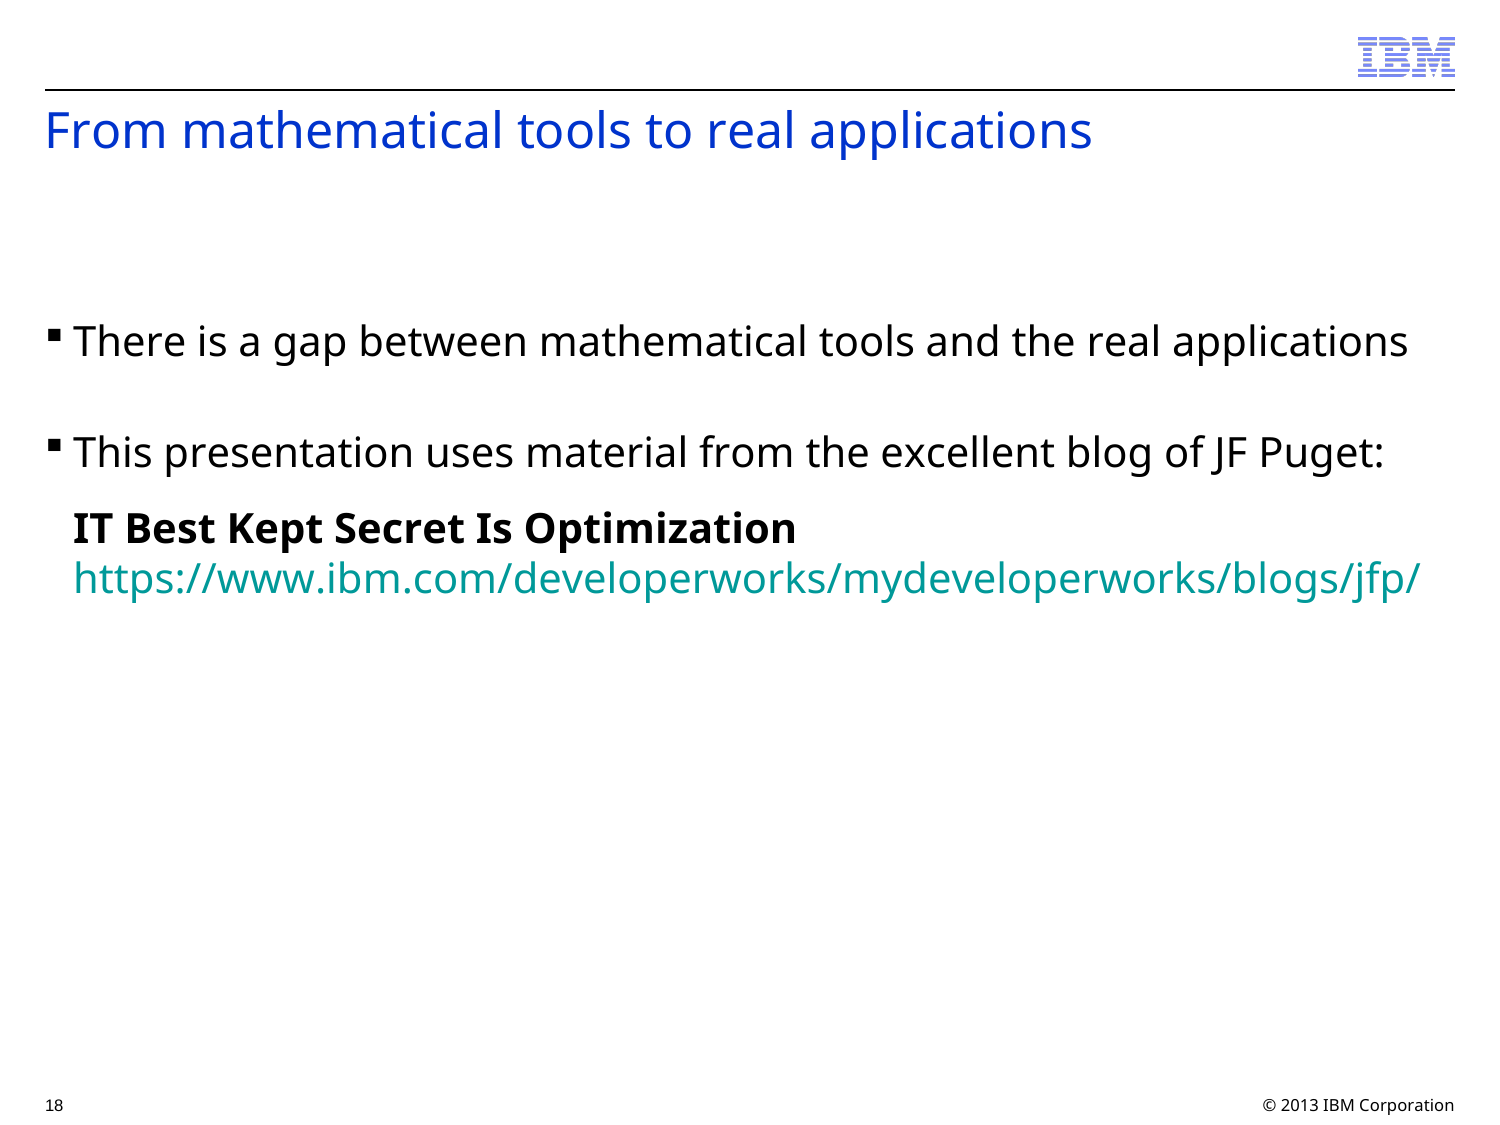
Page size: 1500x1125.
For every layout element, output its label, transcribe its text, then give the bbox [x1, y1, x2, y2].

list There is a gap between mathematical tools and the real applications This presentation uses material from the excellent blog of JF Puget: IT Best Kept Secret Is Optimization https://www.ibm.com/developerworks/mydeveloperworks/blogs/jfp/ [29, 307, 1455, 1000]
picture [1358, 37, 1455, 77]
title From mathematical tools to real applications [29, 97, 1455, 203]
